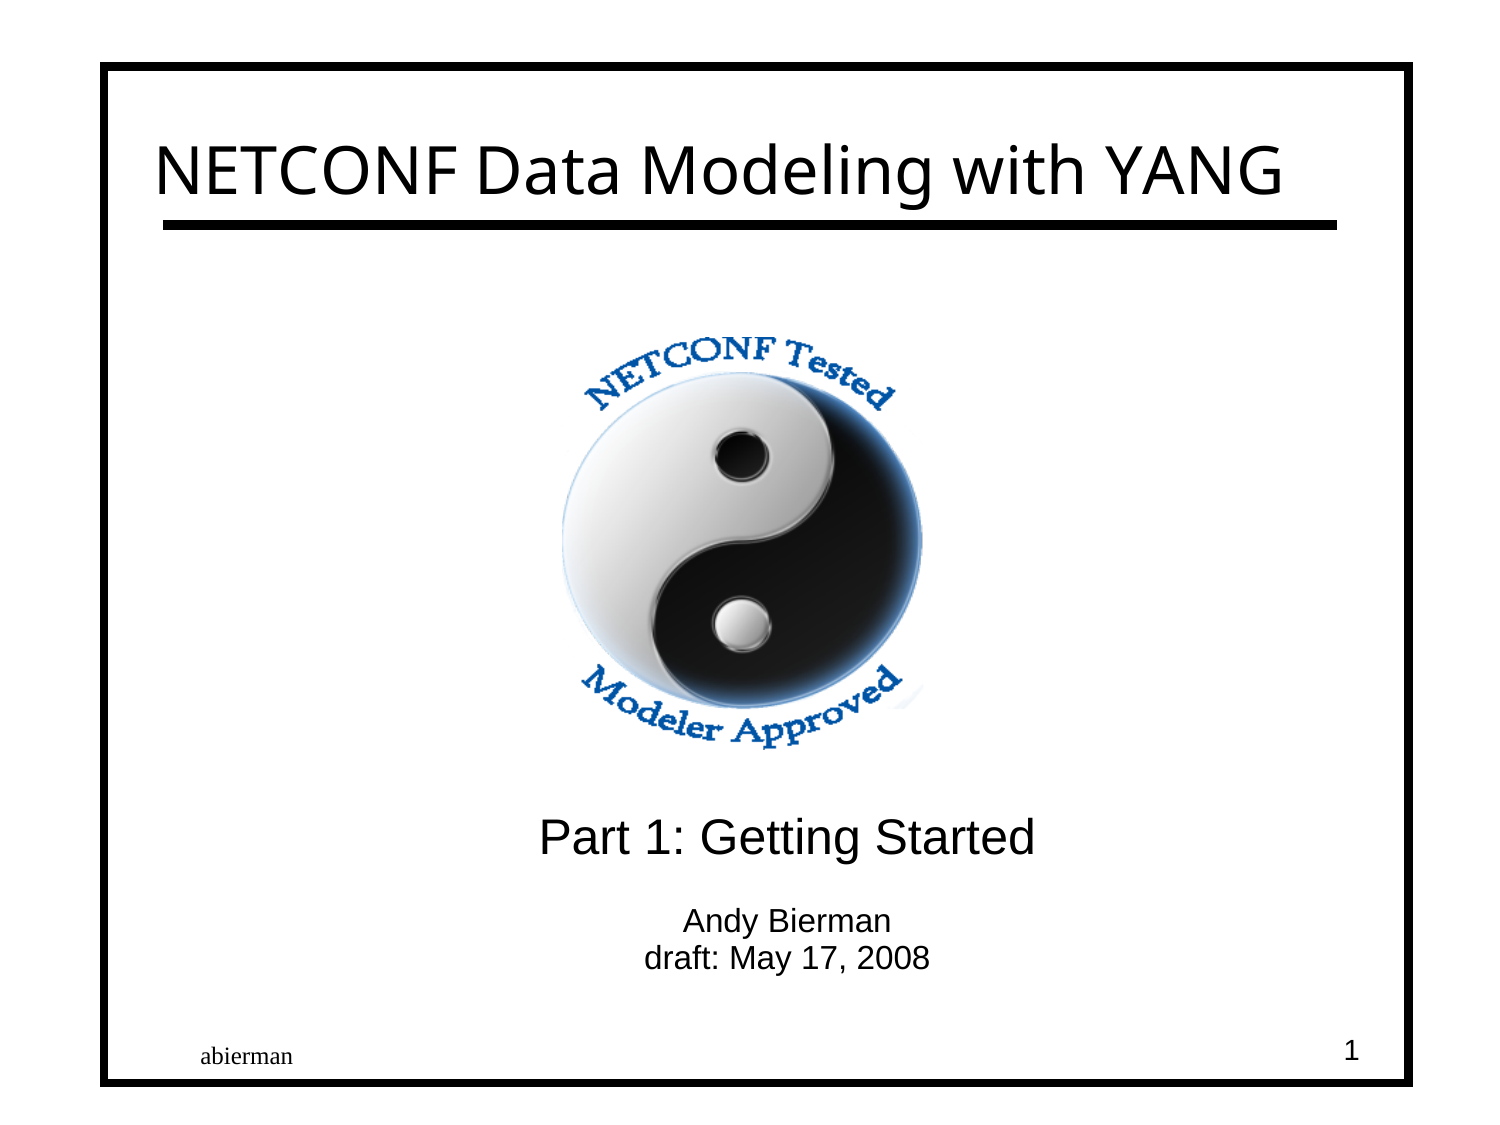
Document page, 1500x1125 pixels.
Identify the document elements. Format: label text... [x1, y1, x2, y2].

subtitle Part 1: Getting Started Andy Bierman draft: May 17, 2008 [268, 801, 1232, 991]
picture [562, 337, 938, 751]
title NETCONF Data Modeling with YANG [82, 70, 1358, 313]
